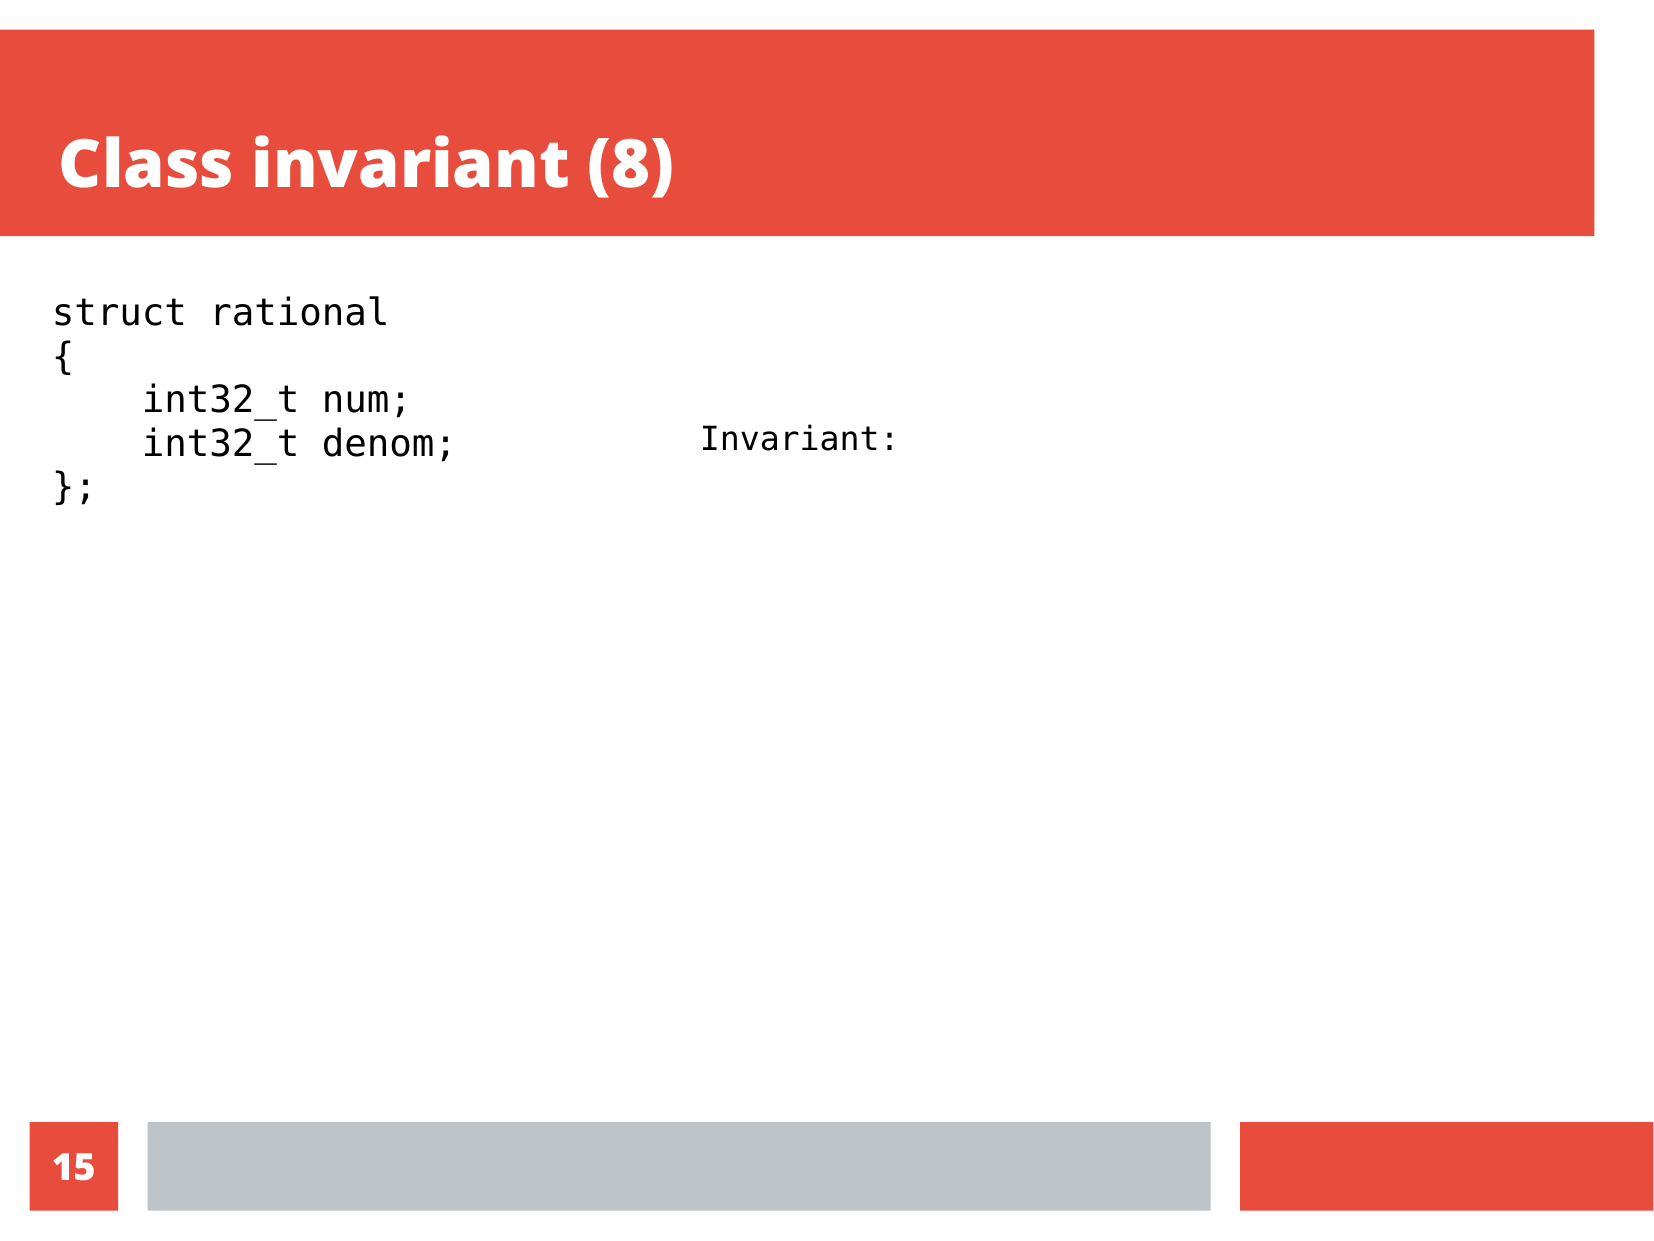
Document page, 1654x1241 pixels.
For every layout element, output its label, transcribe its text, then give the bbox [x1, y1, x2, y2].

text_box Invariant: [685, 412, 1642, 863]
title Class invariant (8) [59, 59, 1595, 207]
text_box struct rational { int32_t num; int32_t denom; }; [37, 283, 674, 969]
